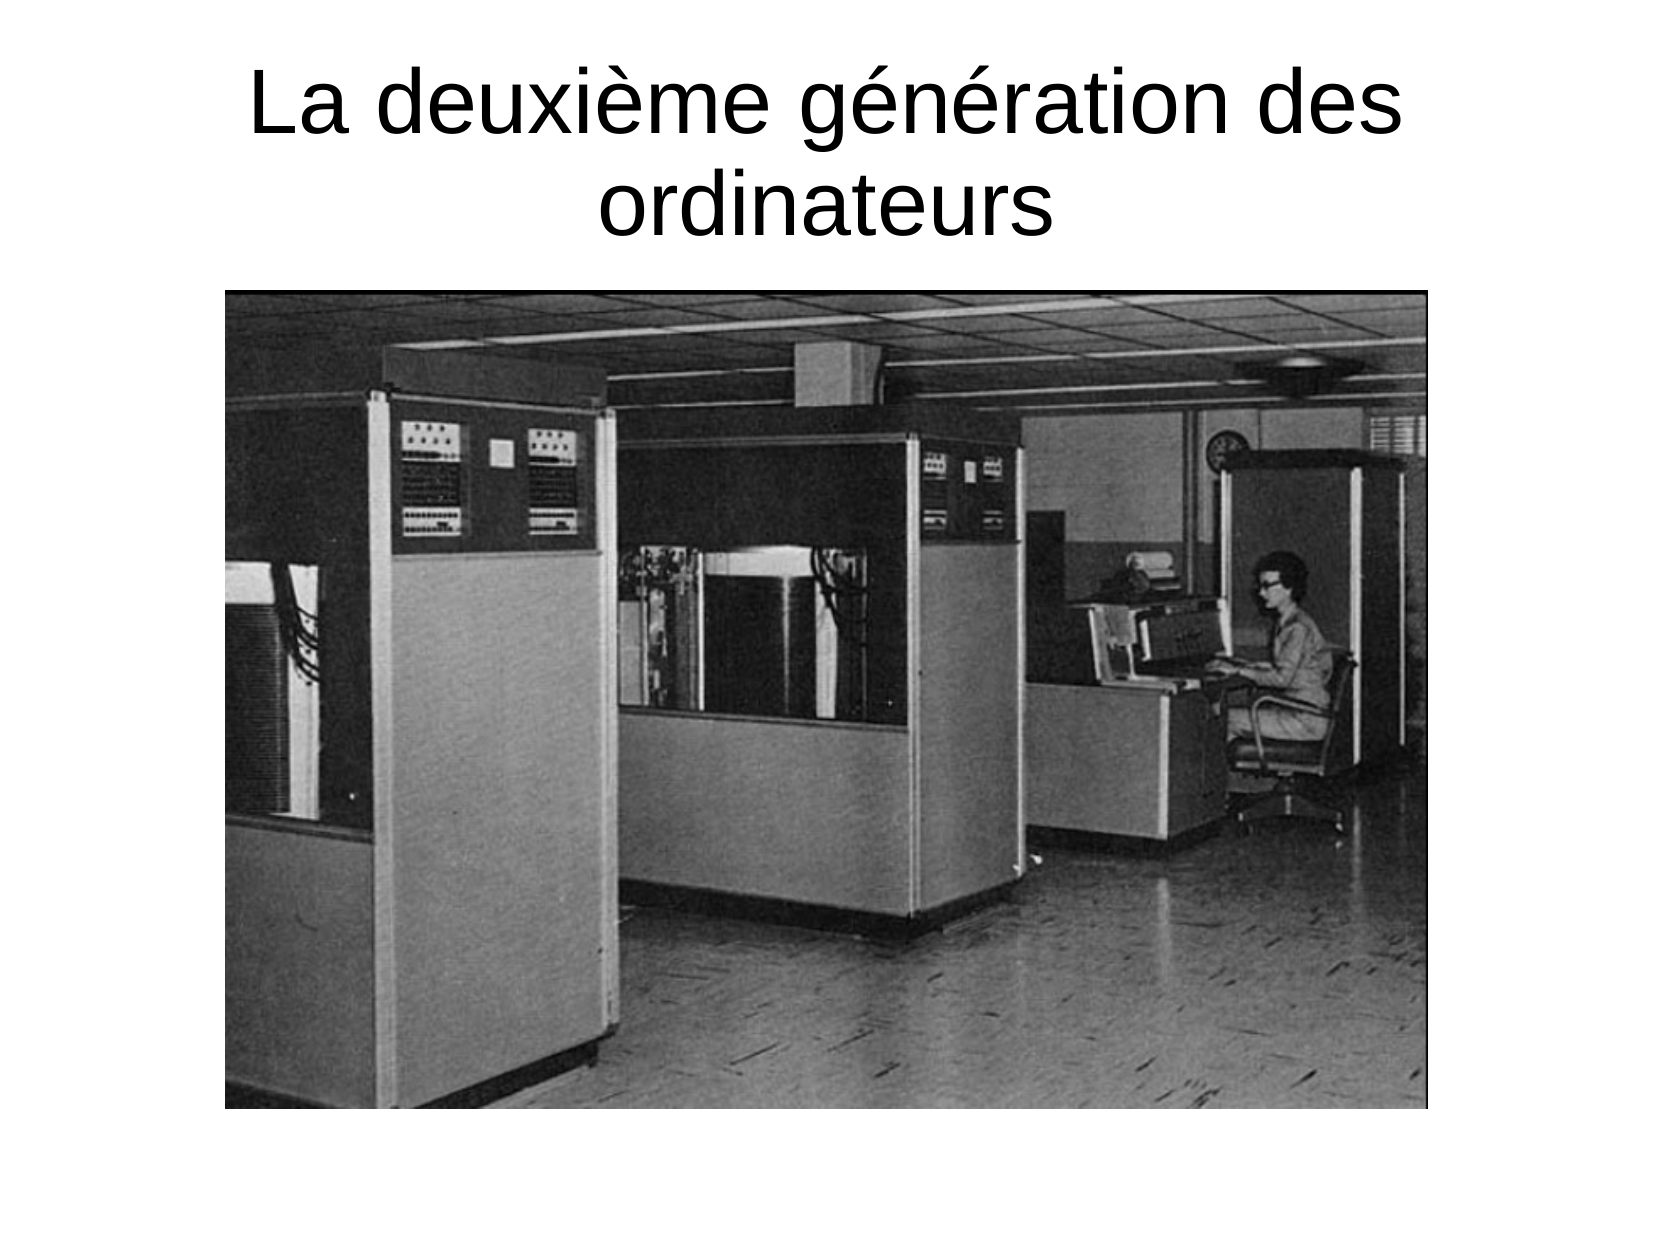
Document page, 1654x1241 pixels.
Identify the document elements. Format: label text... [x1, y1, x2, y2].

title La deuxième génération des ordinateurs [82, 49, 1571, 257]
picture [225, 290, 1428, 1109]
